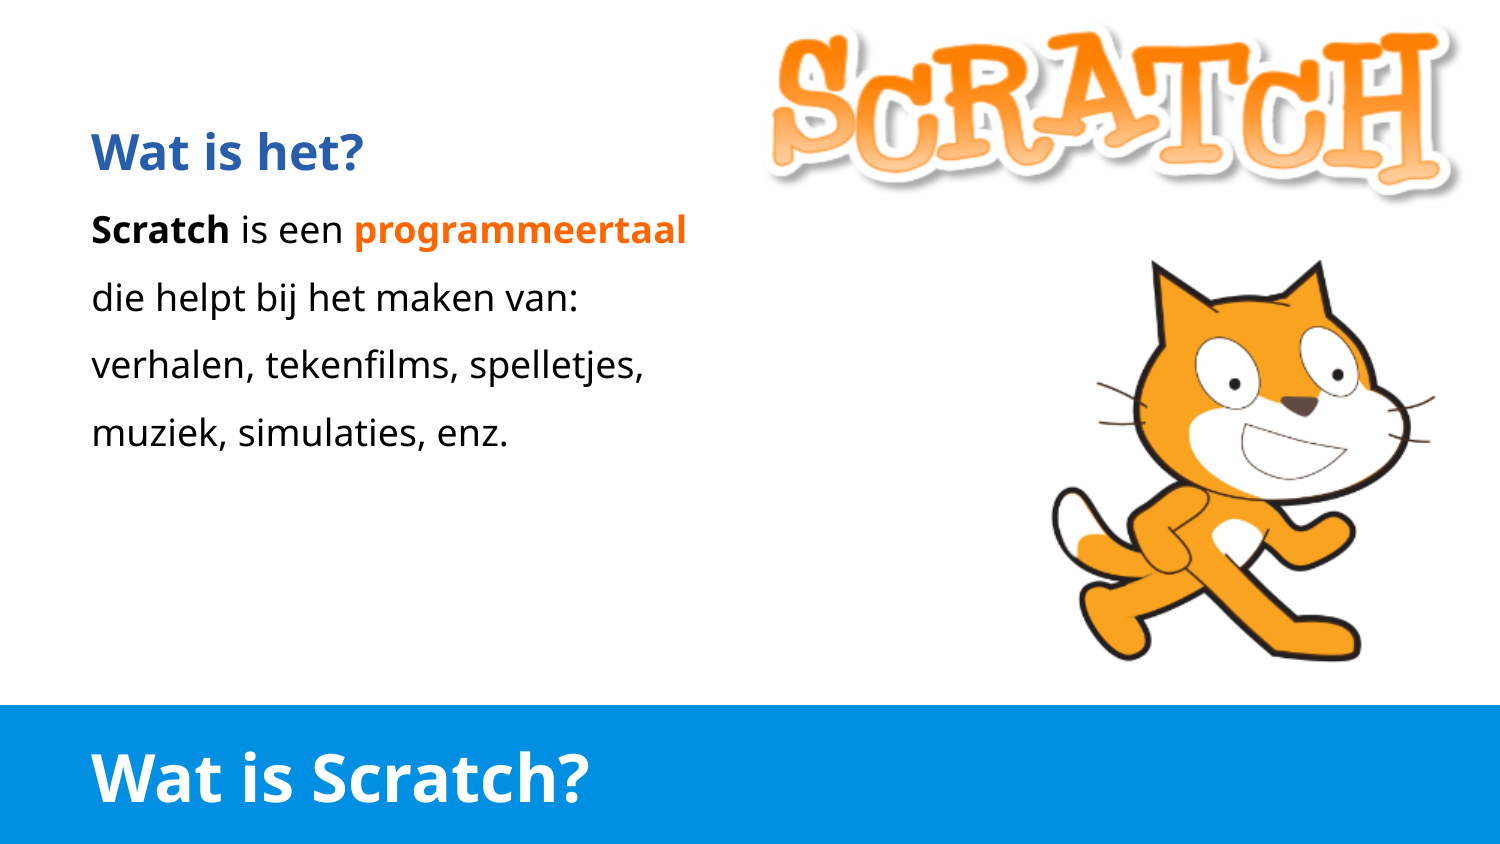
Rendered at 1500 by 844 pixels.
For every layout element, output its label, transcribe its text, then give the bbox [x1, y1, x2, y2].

picture [0, 705, 1500, 844]
picture [1023, 250, 1465, 679]
title Wat is Scratch? [76, 721, 1500, 828]
list Scratch is een programmeertaal die helpt bij het maken van: verhalen, tekenfilms, spelletjes, muziek, simulaties, enz. [76, 168, 1056, 500]
picture [762, 19, 1465, 208]
subtitle Wat is het? [76, 75, 762, 152]
